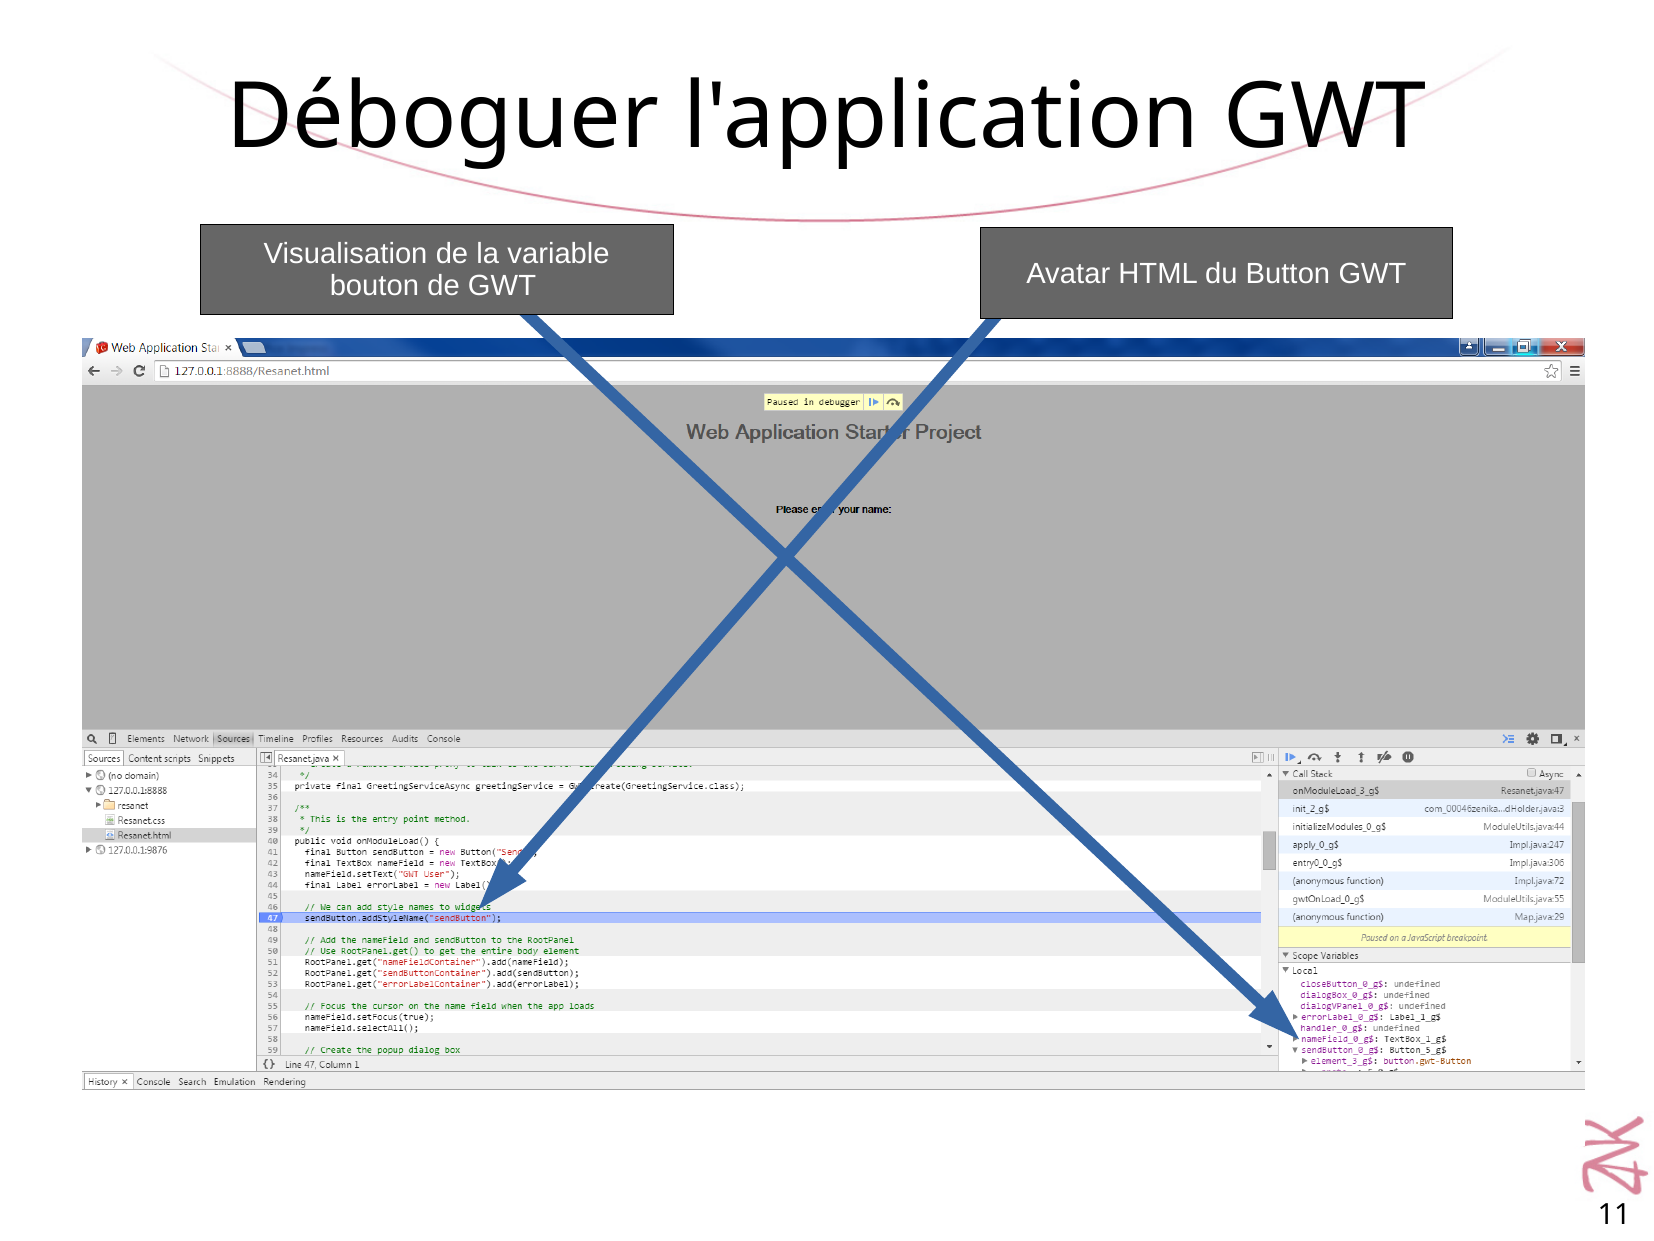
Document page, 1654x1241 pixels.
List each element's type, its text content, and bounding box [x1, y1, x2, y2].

text_box Avatar HTML du Button GWT [980, 227, 1453, 319]
picture [4, 1, 1654, 1241]
text_box Visualisation de la variable bouton de GWT [200, 224, 674, 315]
title Déboguer l'application GWT [82, 11, 1571, 213]
